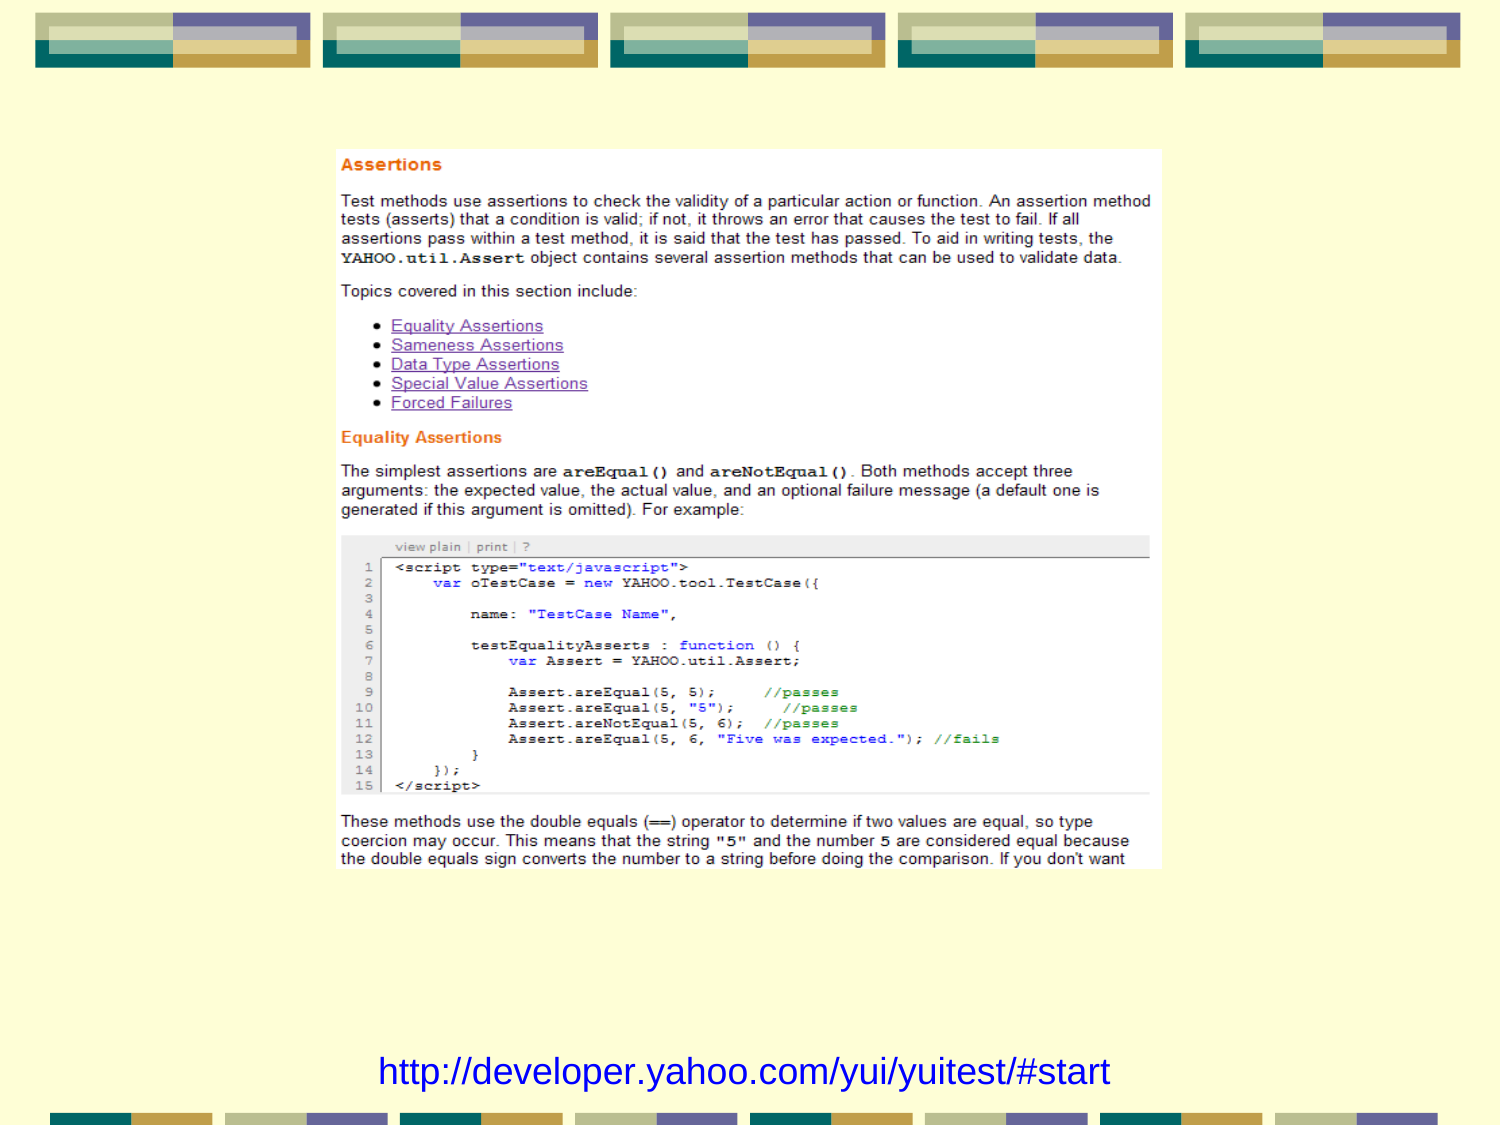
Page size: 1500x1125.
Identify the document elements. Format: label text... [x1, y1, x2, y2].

picture [336, 149, 1162, 869]
text_box http://developer.yahoo.com/yui/yuitest/#start [255, 1047, 1234, 1104]
